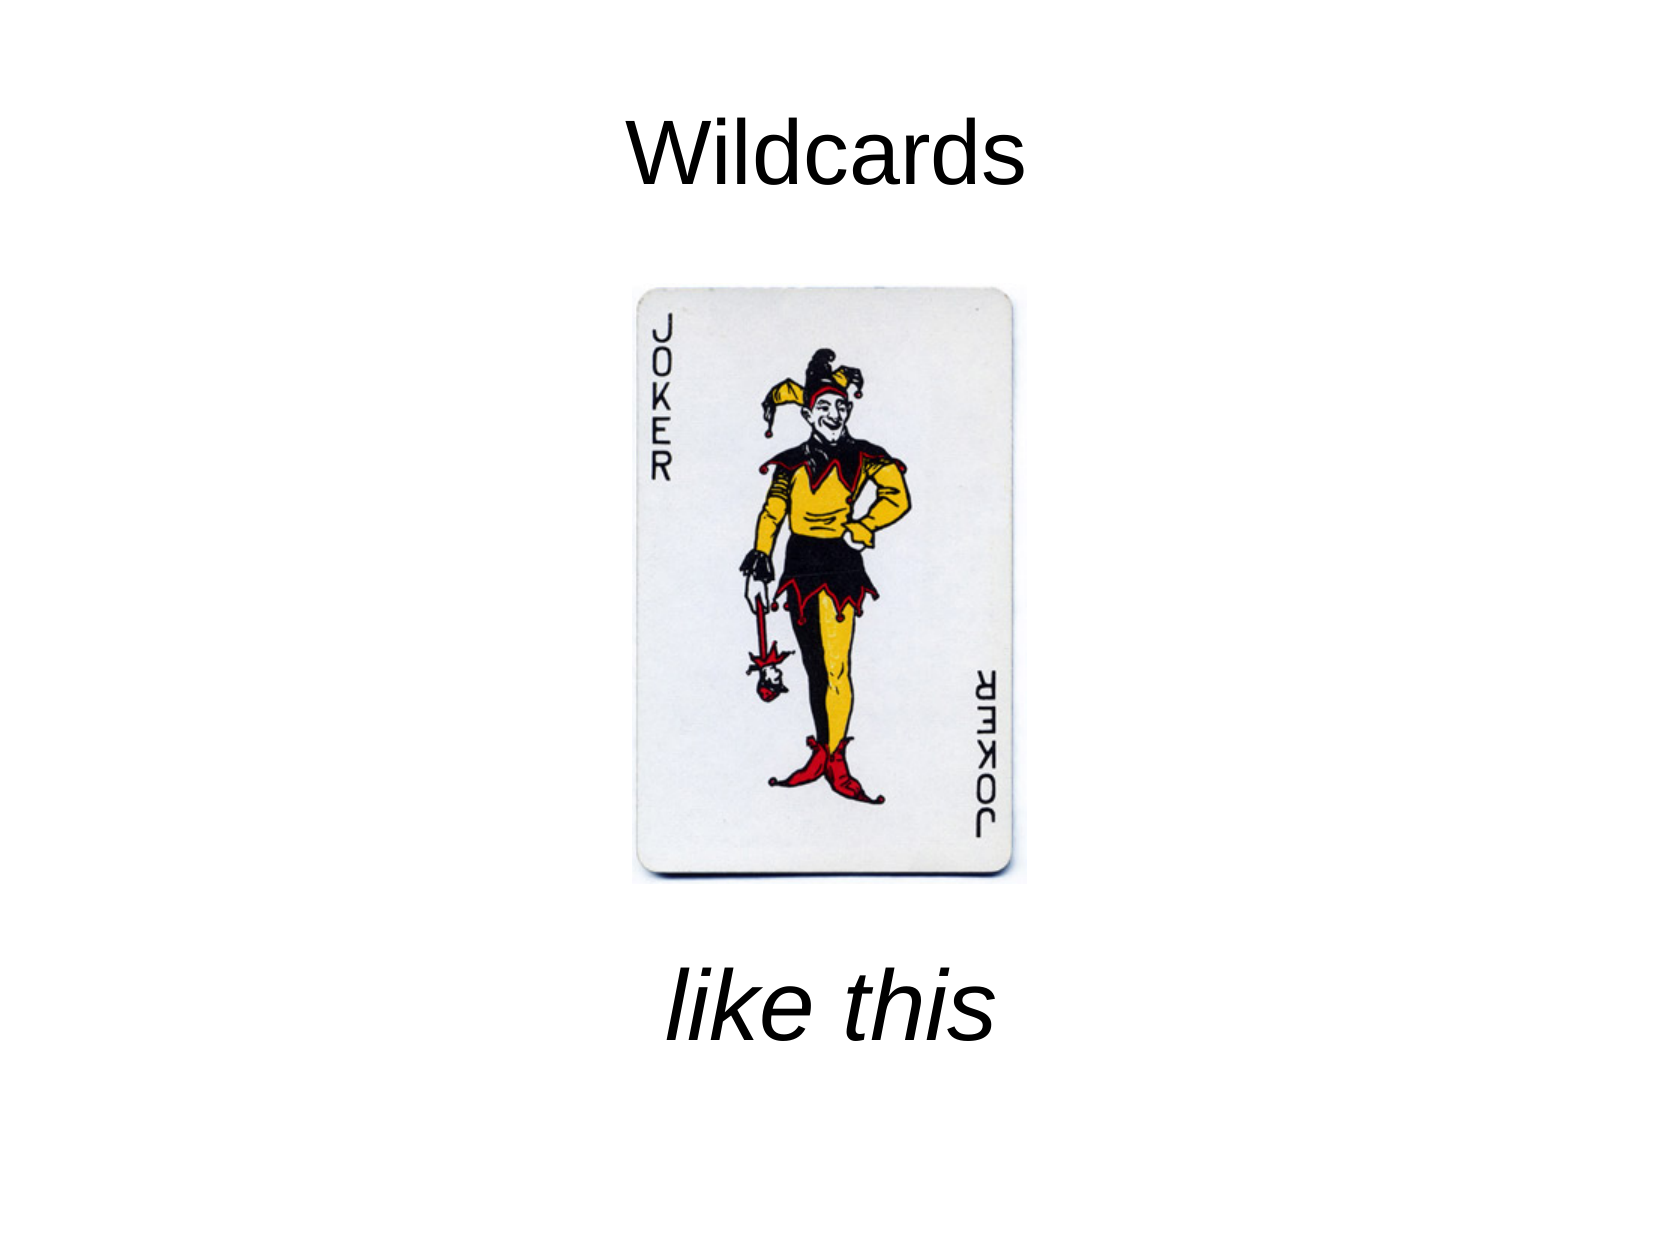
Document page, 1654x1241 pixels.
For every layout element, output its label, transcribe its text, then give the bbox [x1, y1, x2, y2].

title Wildcards [82, 49, 1571, 257]
picture [632, 283, 1027, 884]
text_box like this [103, 949, 1560, 1241]
